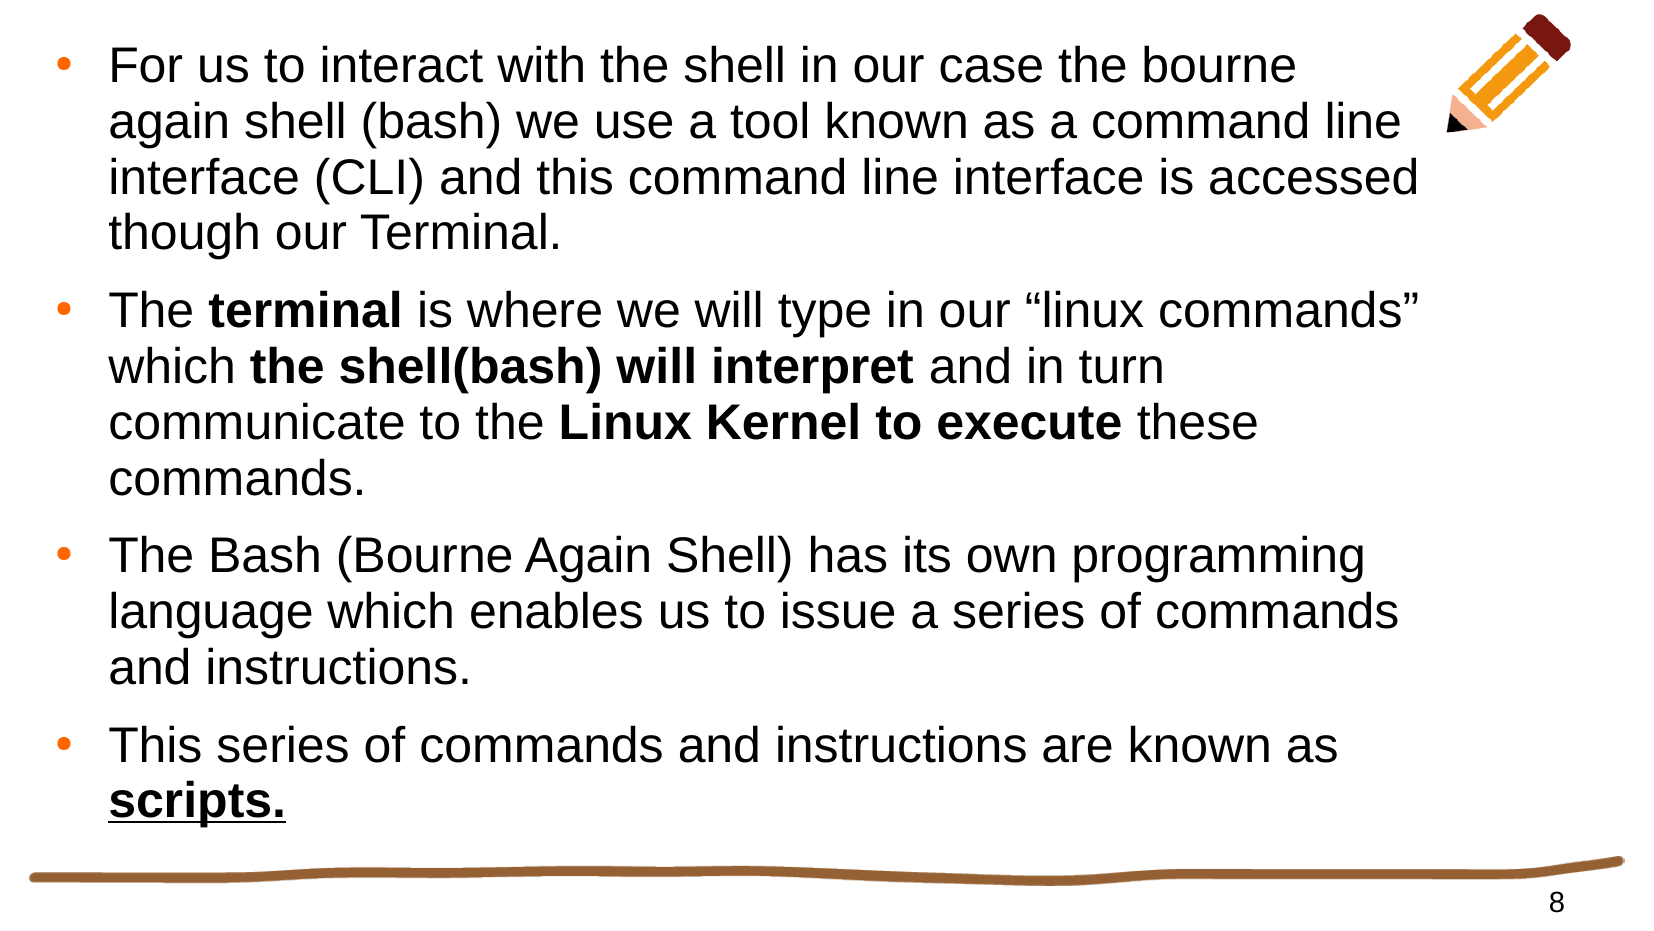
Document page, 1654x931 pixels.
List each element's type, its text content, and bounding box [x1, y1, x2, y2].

picture [29, 856, 1625, 886]
picture [1446, 14, 1571, 133]
list For us to interact with the shell in our case the bourne again shell (bash) we use a tool known as a command line interface (CLI) and this command line interface is accessed though our Terminal. The terminal is where we will type in our “linux commands” which the shell(bash) will interpret and in turn communicate to the Linux Kernel to execute these commands. The Bash (Bourne Again Shell) has its own programming language which enables us to issue a series of commands and instructions. This series of commands and instructions are known as scripts. [37, 37, 1426, 857]
